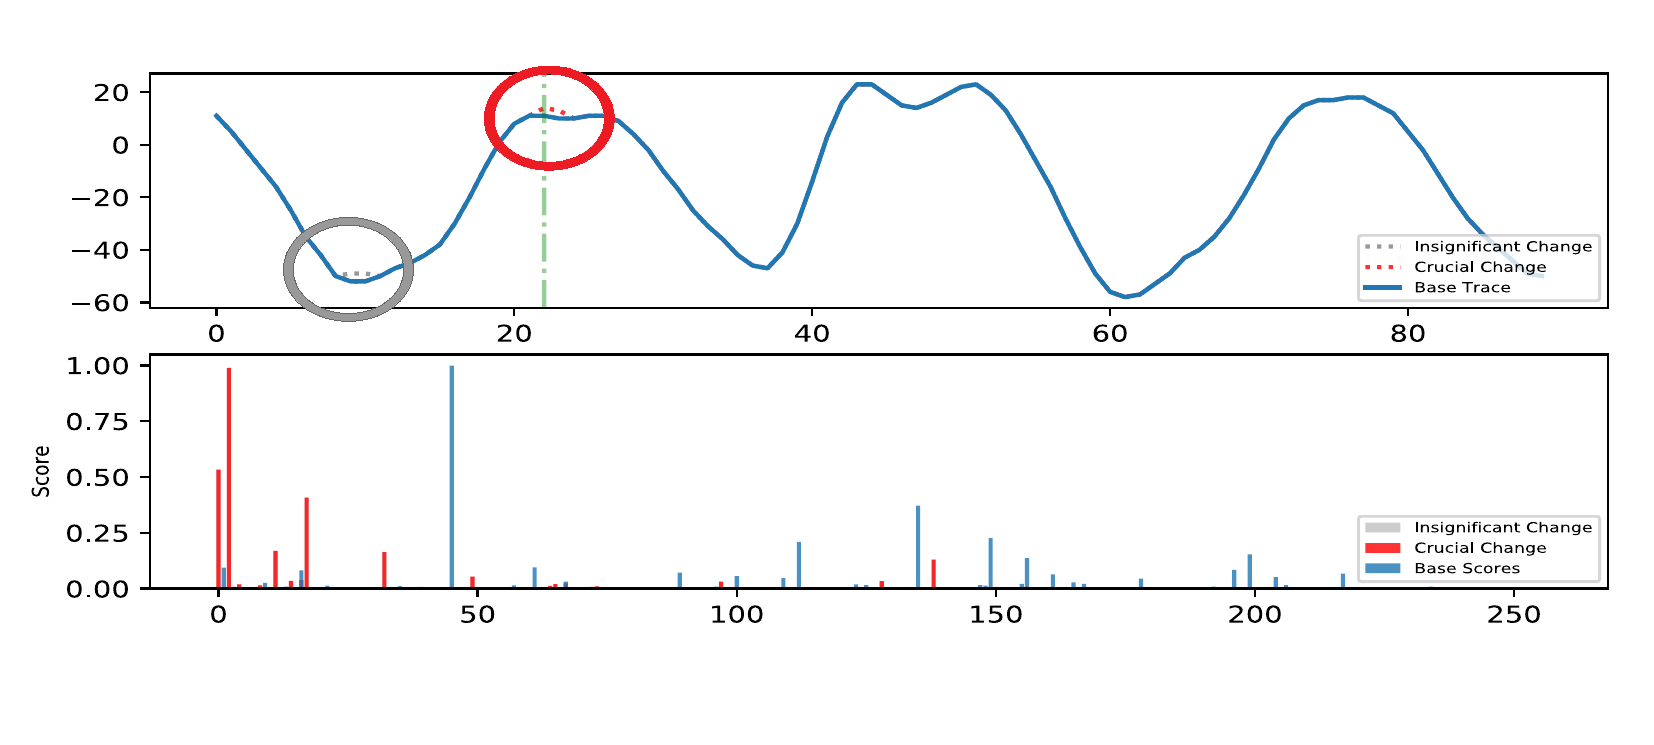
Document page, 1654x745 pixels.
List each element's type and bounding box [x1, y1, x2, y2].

text_box [283, 217, 414, 322]
picture [11, 47, 1650, 652]
text_box [484, 66, 615, 171]
